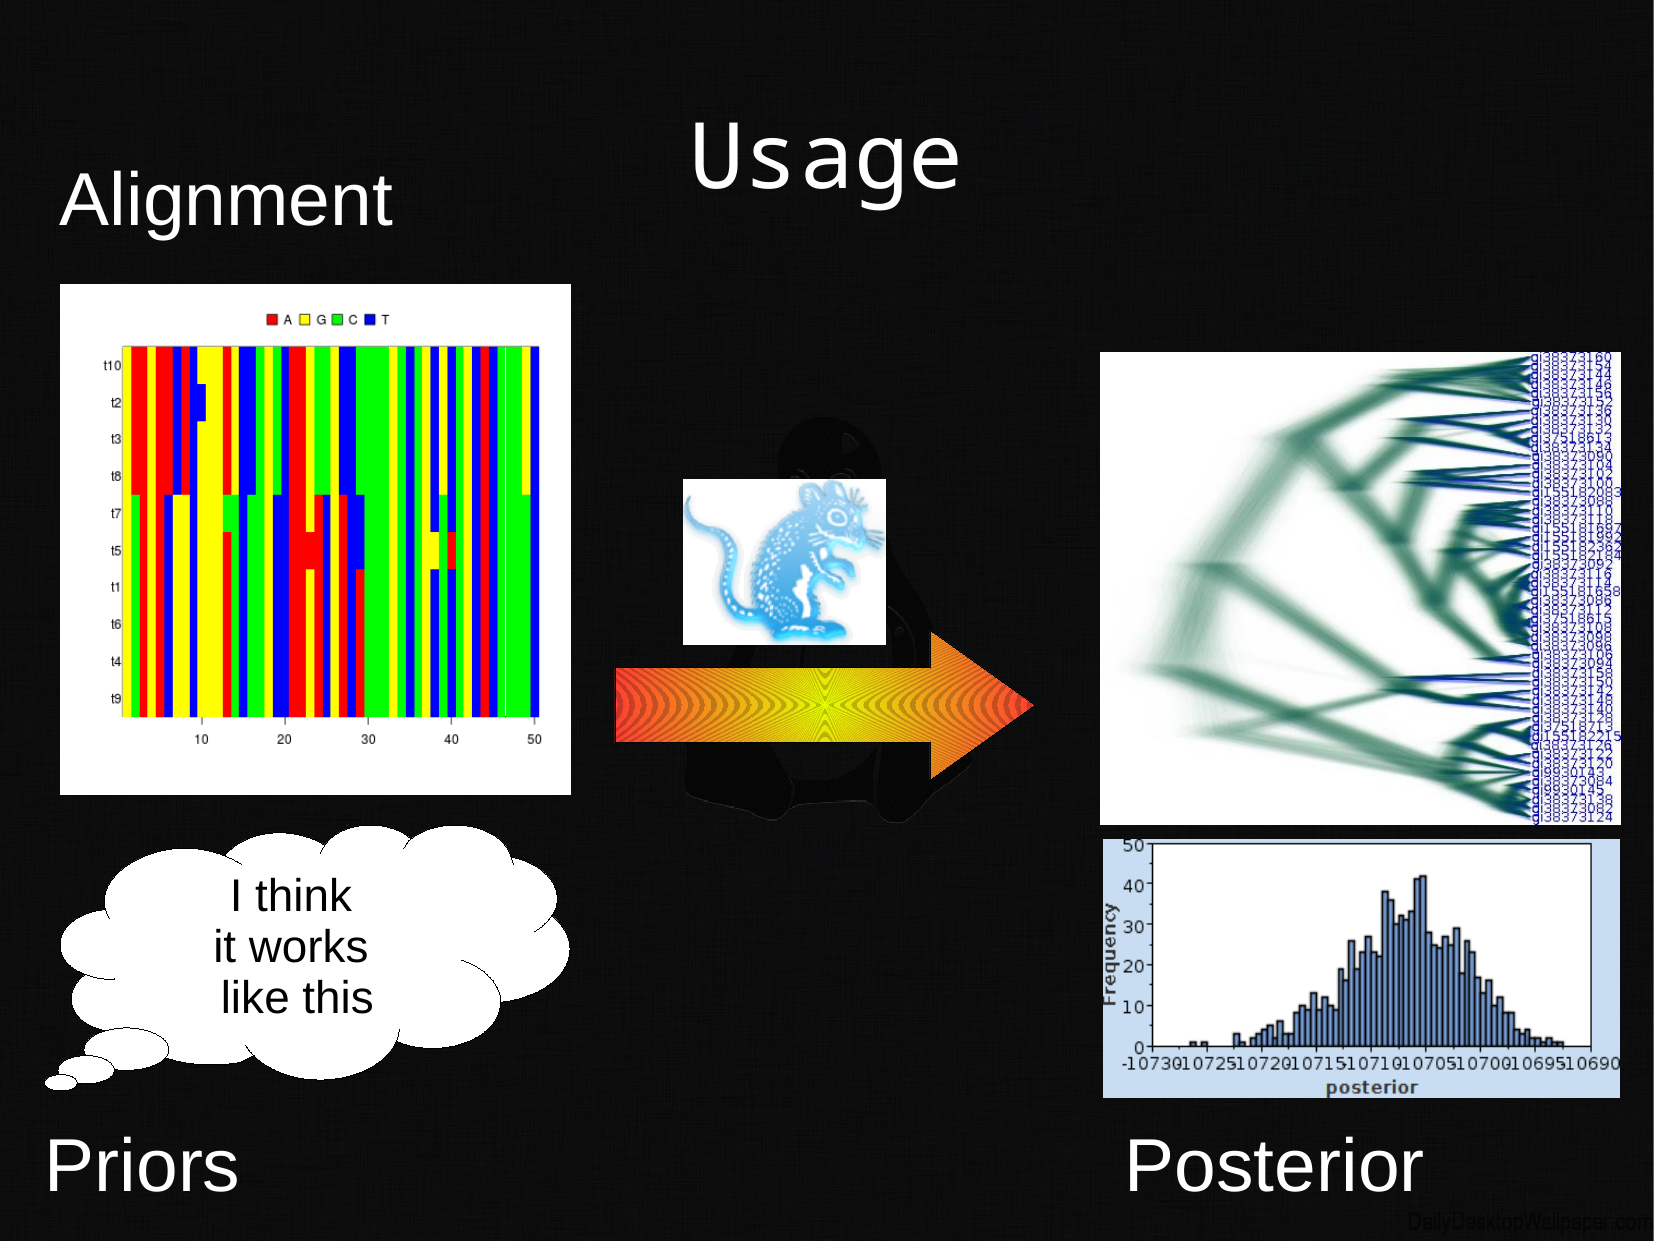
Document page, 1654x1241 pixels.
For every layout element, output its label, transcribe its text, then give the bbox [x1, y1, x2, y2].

text_box Alignment [45, 150, 601, 249]
text_box I think it works like this [44, 825, 571, 1091]
picture [0, 0, 1654, 1241]
text_box Posterior [1110, 1116, 1621, 1216]
text_box [615, 630, 1036, 781]
title Usage [82, 49, 1571, 257]
text_box Priors [30, 1116, 601, 1216]
